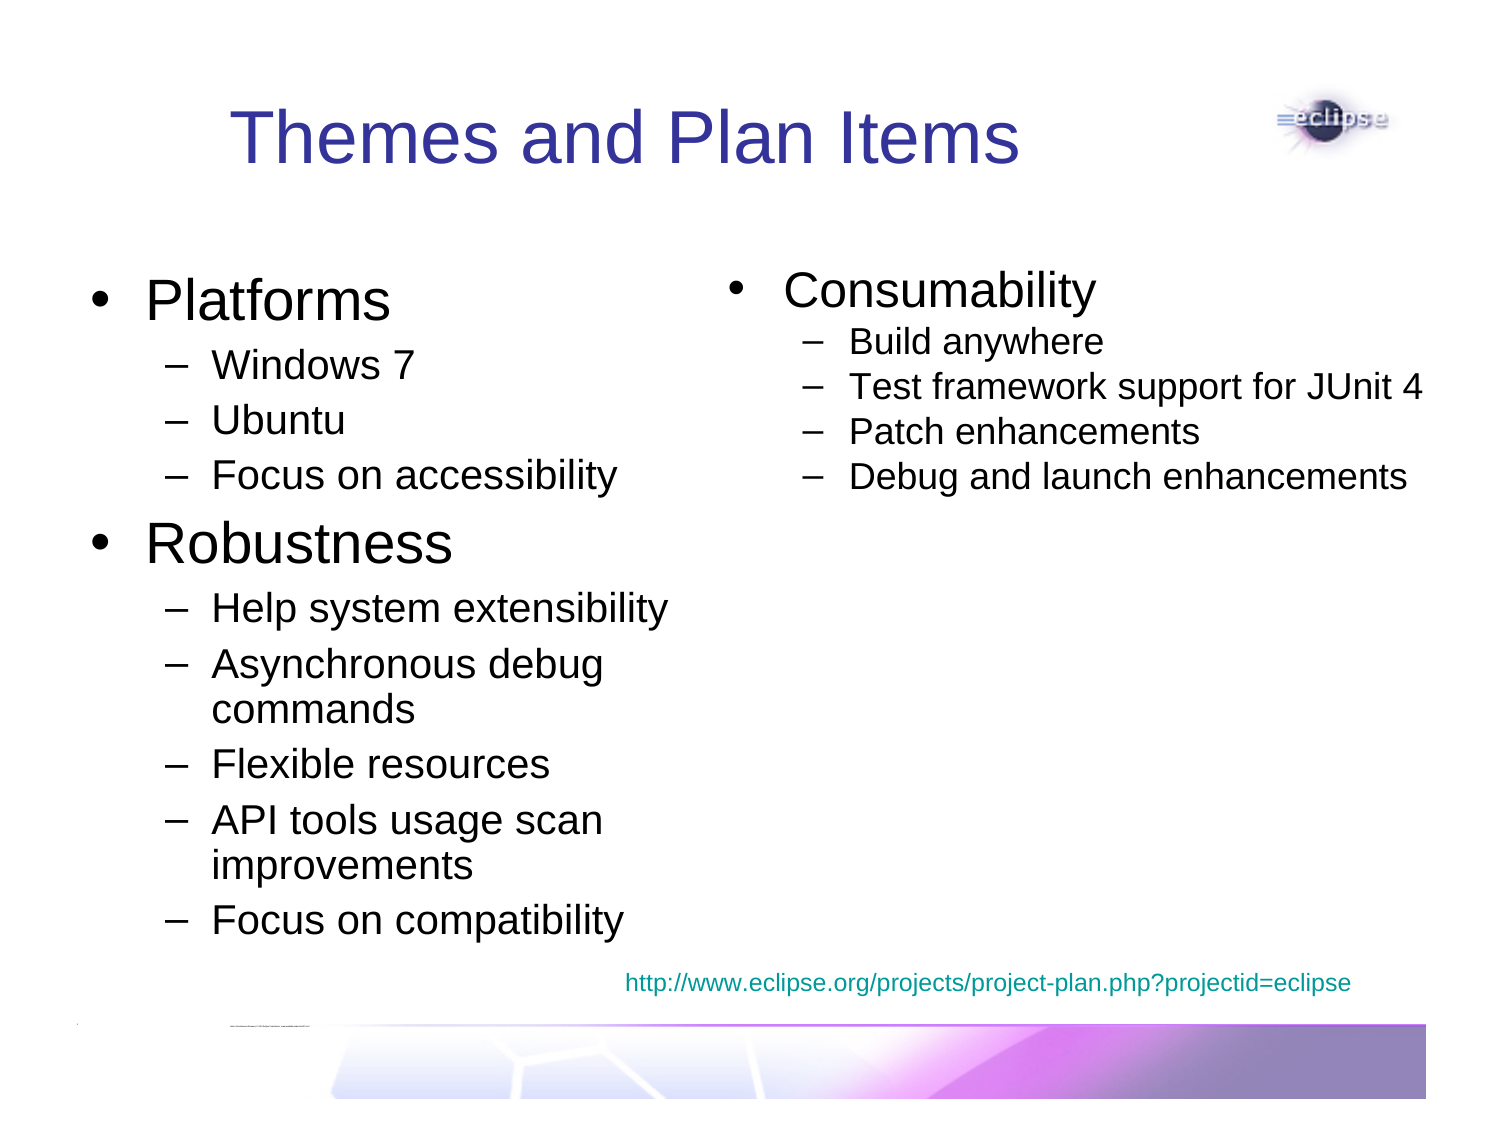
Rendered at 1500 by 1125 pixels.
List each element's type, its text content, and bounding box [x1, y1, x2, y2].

title Themes and Plan Items [74, 45, 1176, 233]
picture [225, 1024, 1426, 1099]
list Platforms Windows 7 Ubuntu Focus on accessibility Robustness Help system extensibility Asynchronous debug commands Flexible resources API tools usage scan improvements Focus on compatibility [74, 262, 788, 1007]
list Consumability Build anywhere Test framework support for JUnit 4 Patch enhancements Debug and launch enhancements [712, 262, 1471, 1006]
picture [1257, 42, 1408, 193]
text_box http://www.eclipse.org/projects/project-plan.php?projectid=eclipse [610, 962, 1369, 1005]
